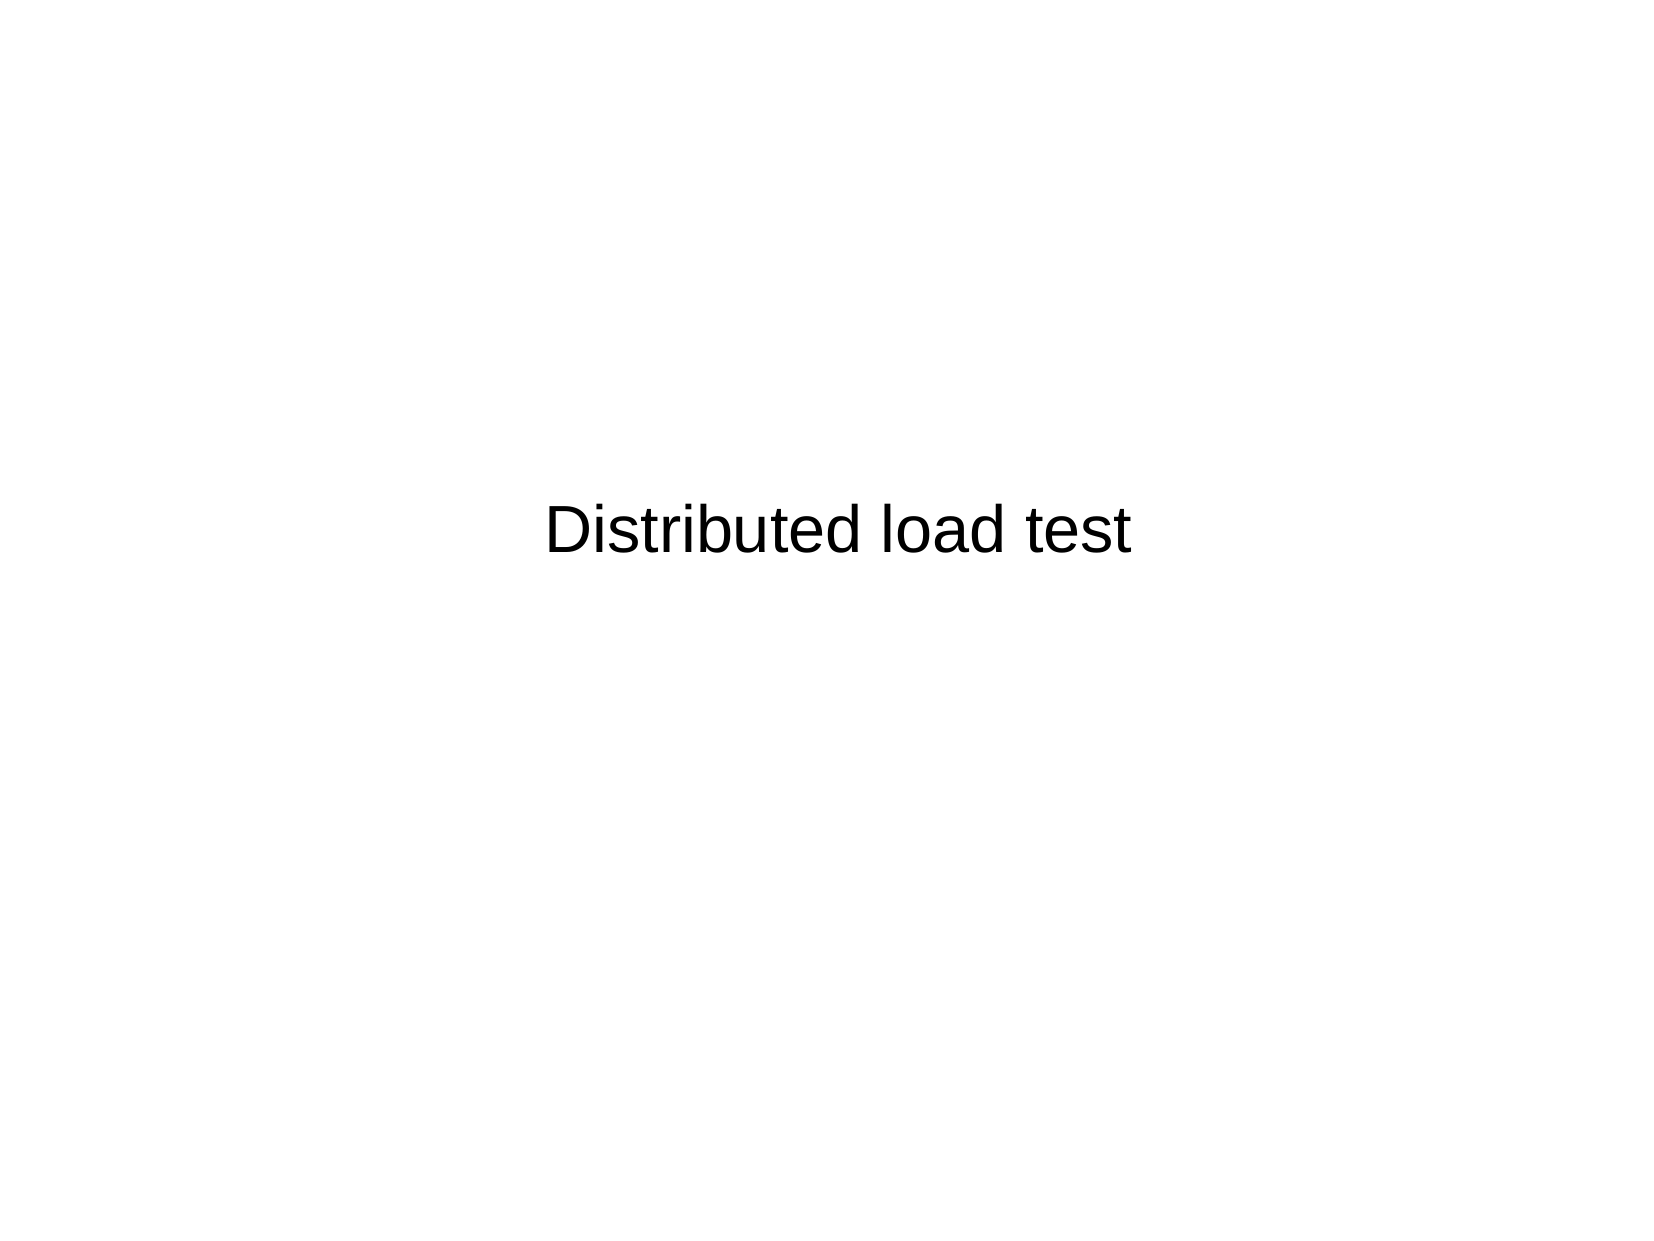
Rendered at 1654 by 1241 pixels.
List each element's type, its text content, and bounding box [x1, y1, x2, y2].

subtitle Distributed load test [82, 49, 1571, 1010]
